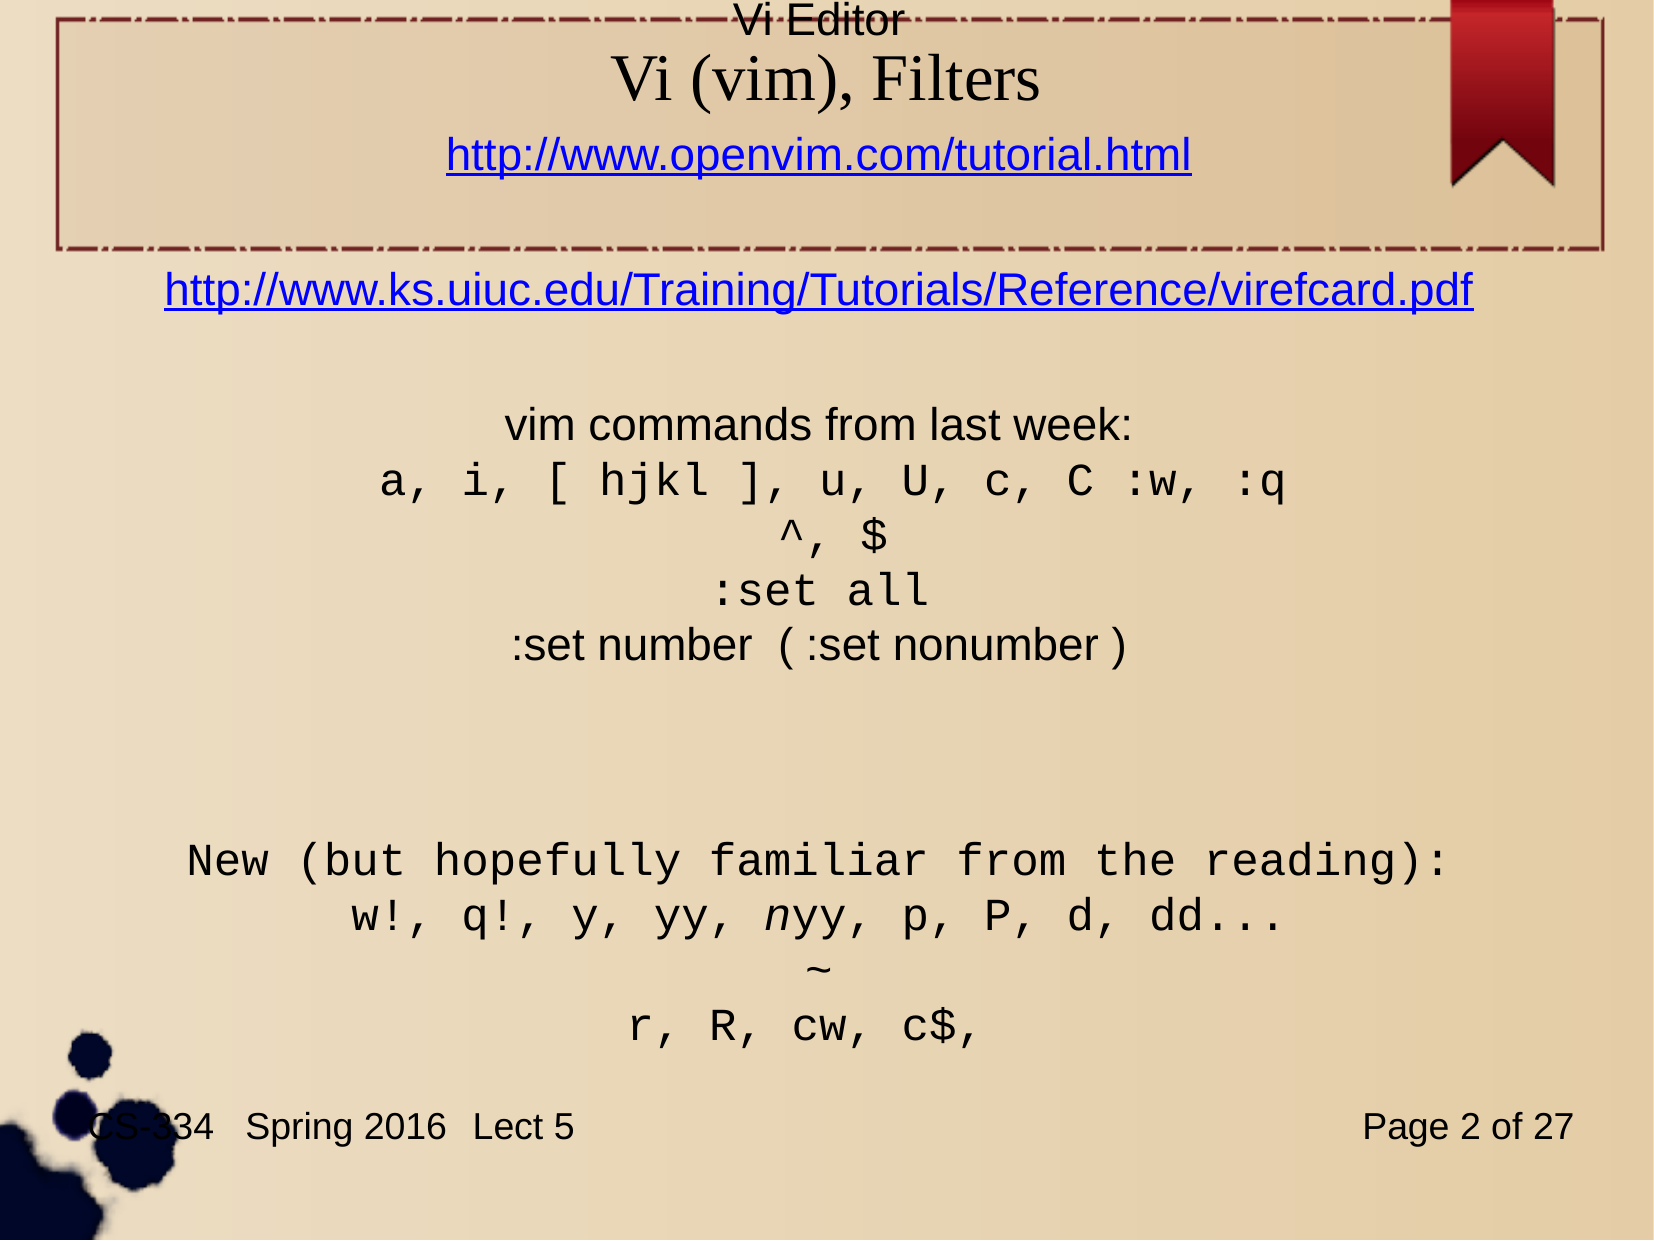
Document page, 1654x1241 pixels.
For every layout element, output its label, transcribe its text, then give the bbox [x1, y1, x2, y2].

picture [870, 13, 883, 32]
text_box Vi (vim), Filters [82, 35, 1571, 192]
text_box Vi Editor http://www.openvim.com/tutorial.html http://www.ks.uiuc.edu/Training/Tutorials/Reference/virefcard.pdf vim commands from last week: a, i, [ hjkl ], u, U, c, C :w, :q ^, $ :set all :set number ( :set nonumber ) New (but hopefully familiar from the reading): w!, q!, y, yy, nyy, p, P, d, dd... ~ r, R, cw, c$, [74, 88, 1564, 1095]
picture [822, 13, 834, 32]
text_box CS-334 Spring 2016 Lect 5 Page <number> of 27 [6, 1095, 1654, 1165]
picture [0, 0, 1654, 1240]
